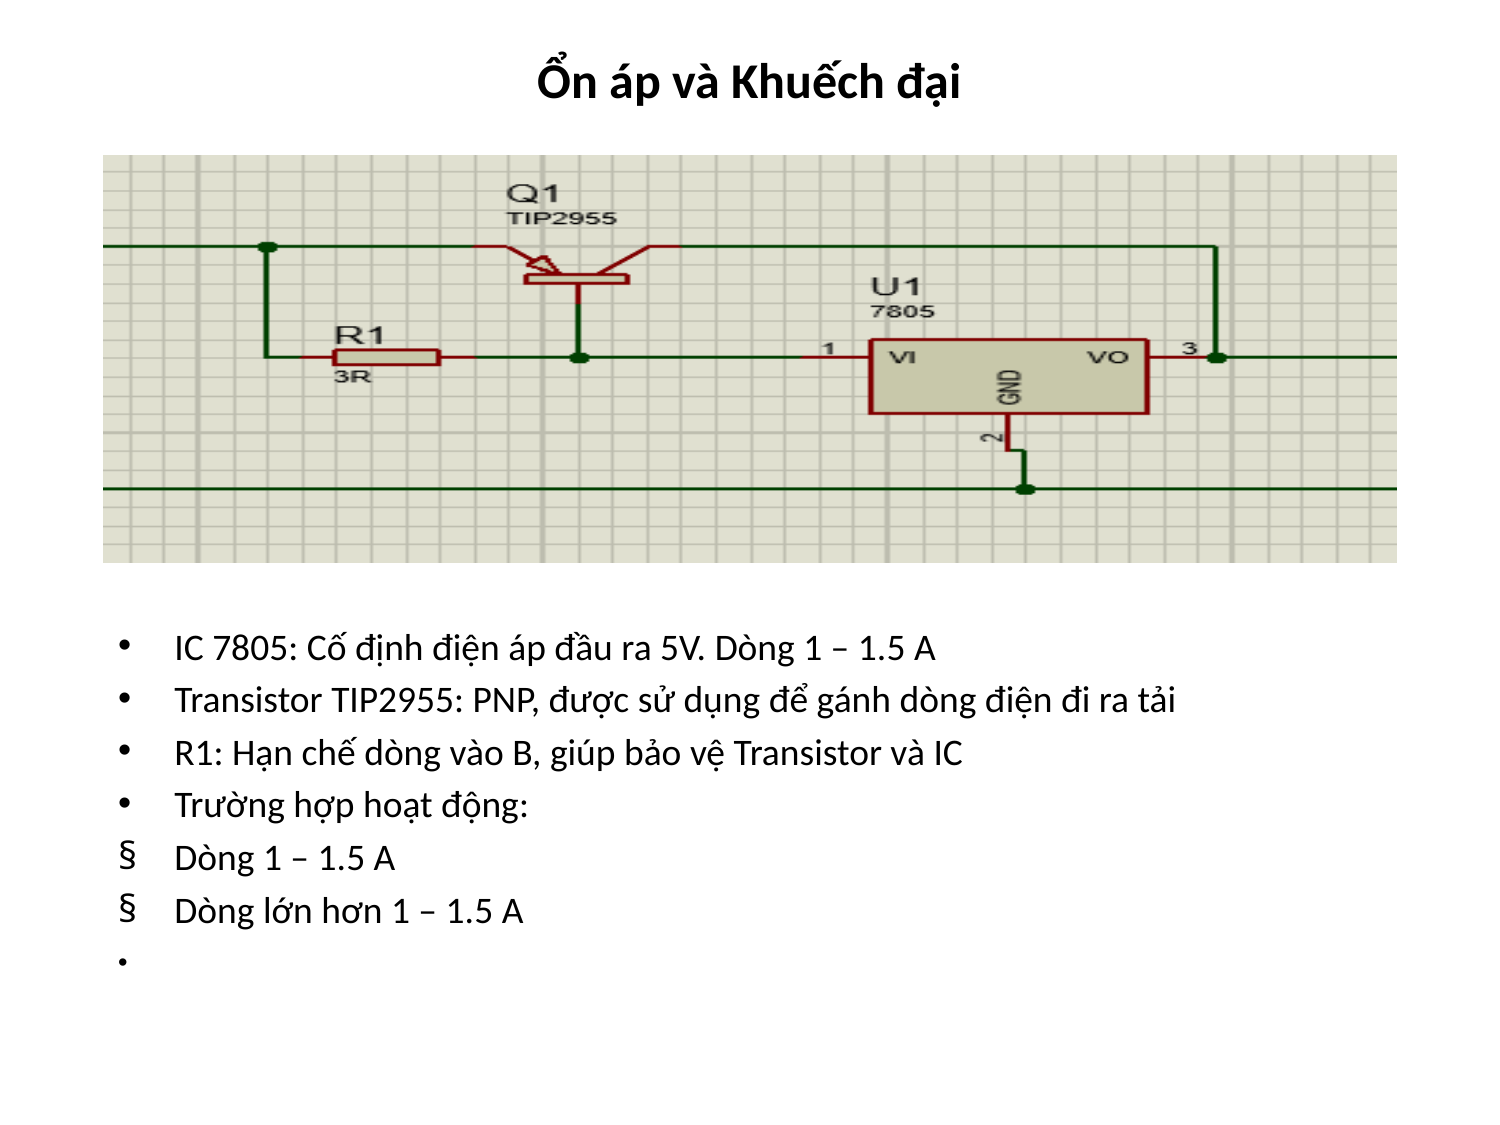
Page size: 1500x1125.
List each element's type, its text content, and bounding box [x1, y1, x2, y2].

list IC 7805: Cố định điện áp đầu ra 5V. Dòng 1 – 1.5 A Transistor TIP2955: PNP, được sử dụng để gánh dòng điện đi ra tải R1: Hạn chế dòng vào B, giúp bảo vệ Transistor và IC Trường hợp hoạt động: Dòng 1 – 1.5 A Dòng lớn hơn 1 – 1.5 A [103, 623, 1397, 955]
title Ổn áp và Khuếch đại [103, 40, 1397, 117]
picture [103, 155, 1397, 563]
